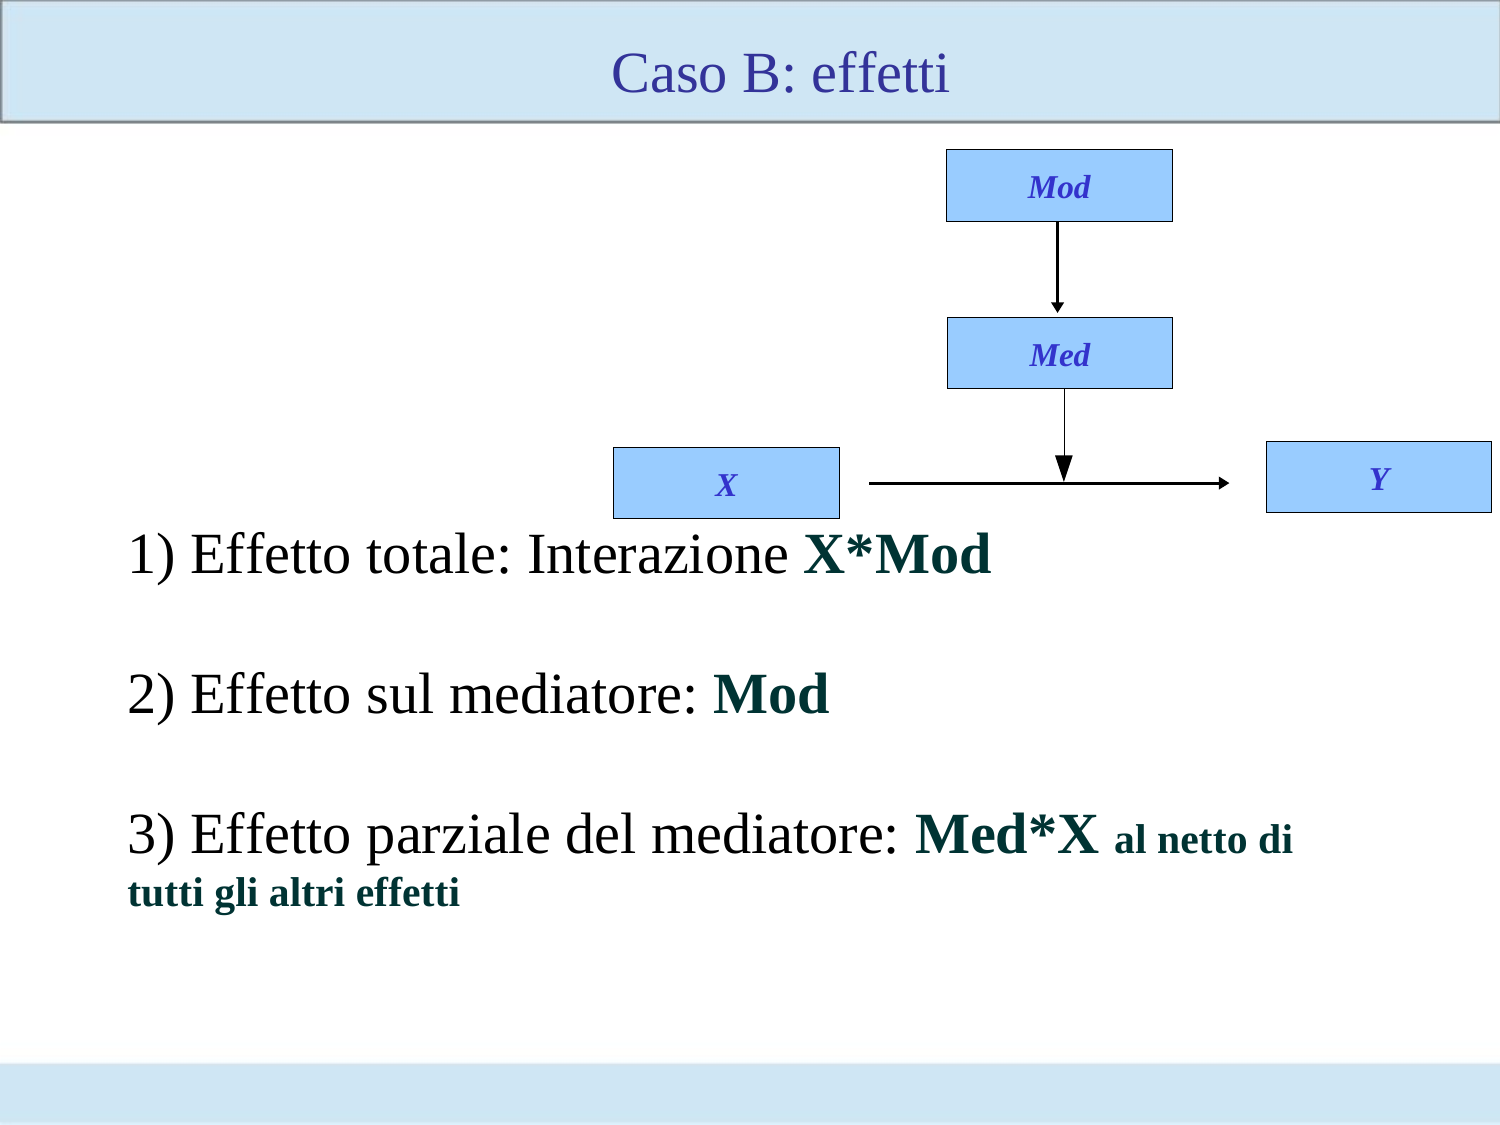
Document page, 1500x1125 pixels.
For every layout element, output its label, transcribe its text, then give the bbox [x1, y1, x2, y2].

title Caso B: effetti [249, 21, 1313, 117]
text_box X [613, 447, 840, 519]
text_box Mod [946, 149, 1173, 222]
text_box Y [1266, 441, 1492, 513]
text_box 1) Effetto totale: Interazione X*Mod 2) Effetto sul mediatore: Mod 3) Effetto parziale del mediatore: Med*X al netto di tutti gli altri effetti [112, 507, 1388, 923]
picture [0, 0, 1500, 1125]
text_box Med [947, 317, 1173, 389]
